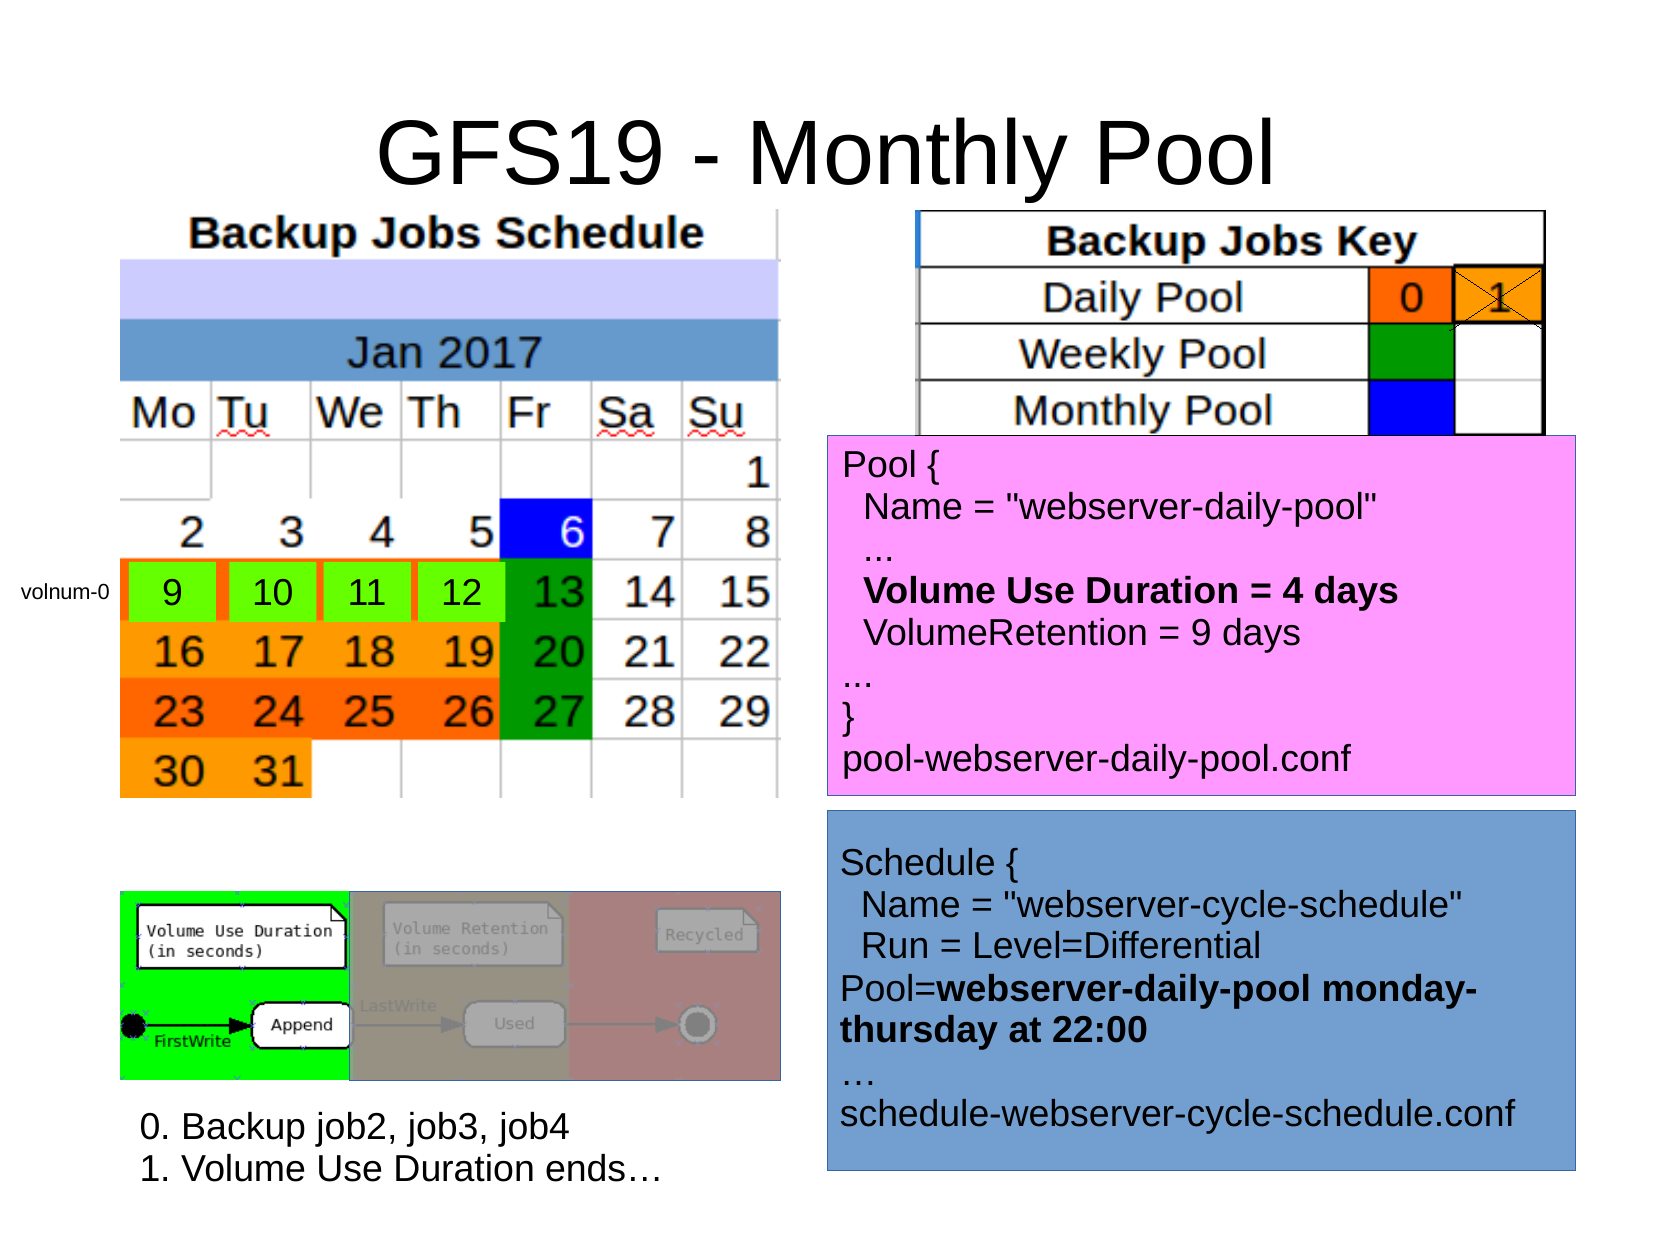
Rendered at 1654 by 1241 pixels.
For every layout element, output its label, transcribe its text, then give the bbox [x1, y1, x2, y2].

text_box 9 [128, 561, 216, 622]
text_box 10 [229, 561, 317, 622]
text_box 11 [323, 561, 411, 622]
text_box Schedule { Name = "webserver-cycle-schedule" Run = Level=Differential Pool=webserver-daily-pool monday-thursday at 22:00 … schedule-webserver-cycle-schedule.conf [825, 833, 1561, 1143]
picture [915, 210, 1546, 435]
text_box Pool { Name = "webserver-daily-pool" ... Volume Use Duration = 4 days VolumeRetention = 9 days ... } pool-webserver-daily-pool.conf [827, 435, 1516, 822]
picture [120, 209, 781, 798]
text_box [827, 810, 1576, 1171]
title GFS19 - Monthly Pool [82, 49, 1571, 257]
text_box [349, 891, 781, 1081]
text_box 0. Backup job2, job3, job4 1. Volume Use Duration ends… [124, 1098, 679, 1197]
text_box volnum-0 [6, 572, 125, 612]
picture [120, 891, 349, 1081]
text_box 12 [418, 561, 506, 622]
text_box [1516, 435, 1576, 796]
